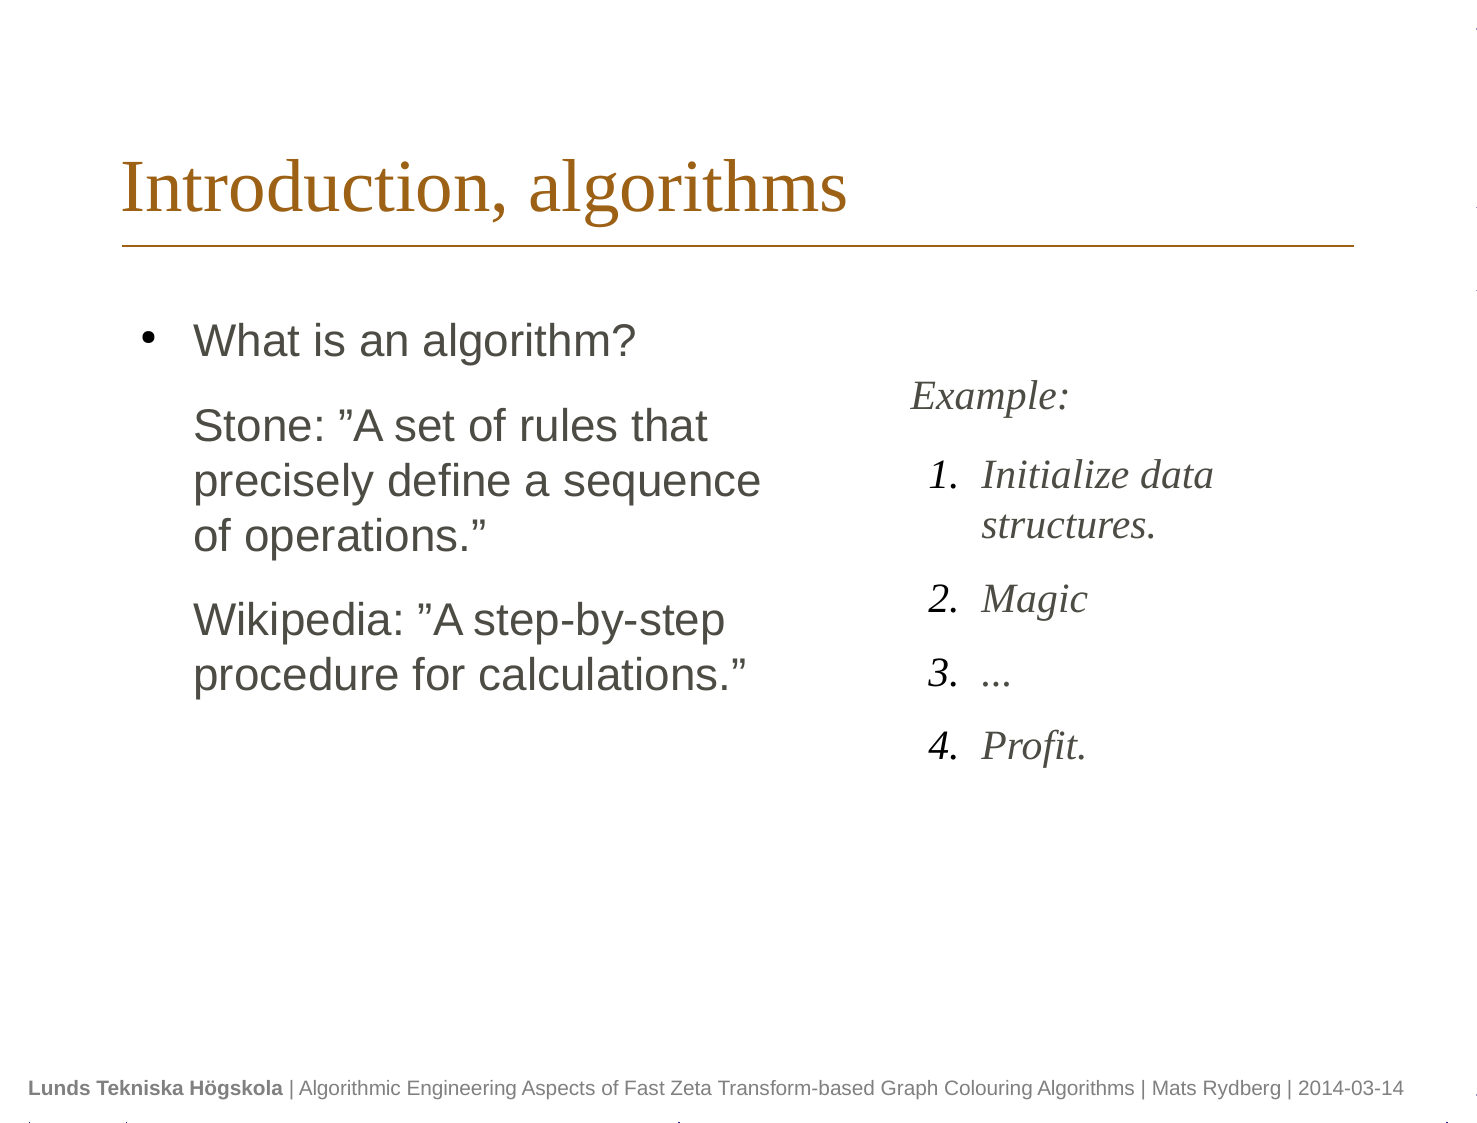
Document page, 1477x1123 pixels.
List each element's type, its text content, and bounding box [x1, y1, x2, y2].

list Example: Initialize data structures. Magic ... Profit. [825, 360, 1333, 976]
list What is an algorithm? Stone: ”A set of rules that precisely define a sequence of operations.” Wikipedia: ”A step-by-step procedure for calculations.” [107, 303, 796, 1006]
title Introduction, algorithms [105, 46, 1354, 234]
